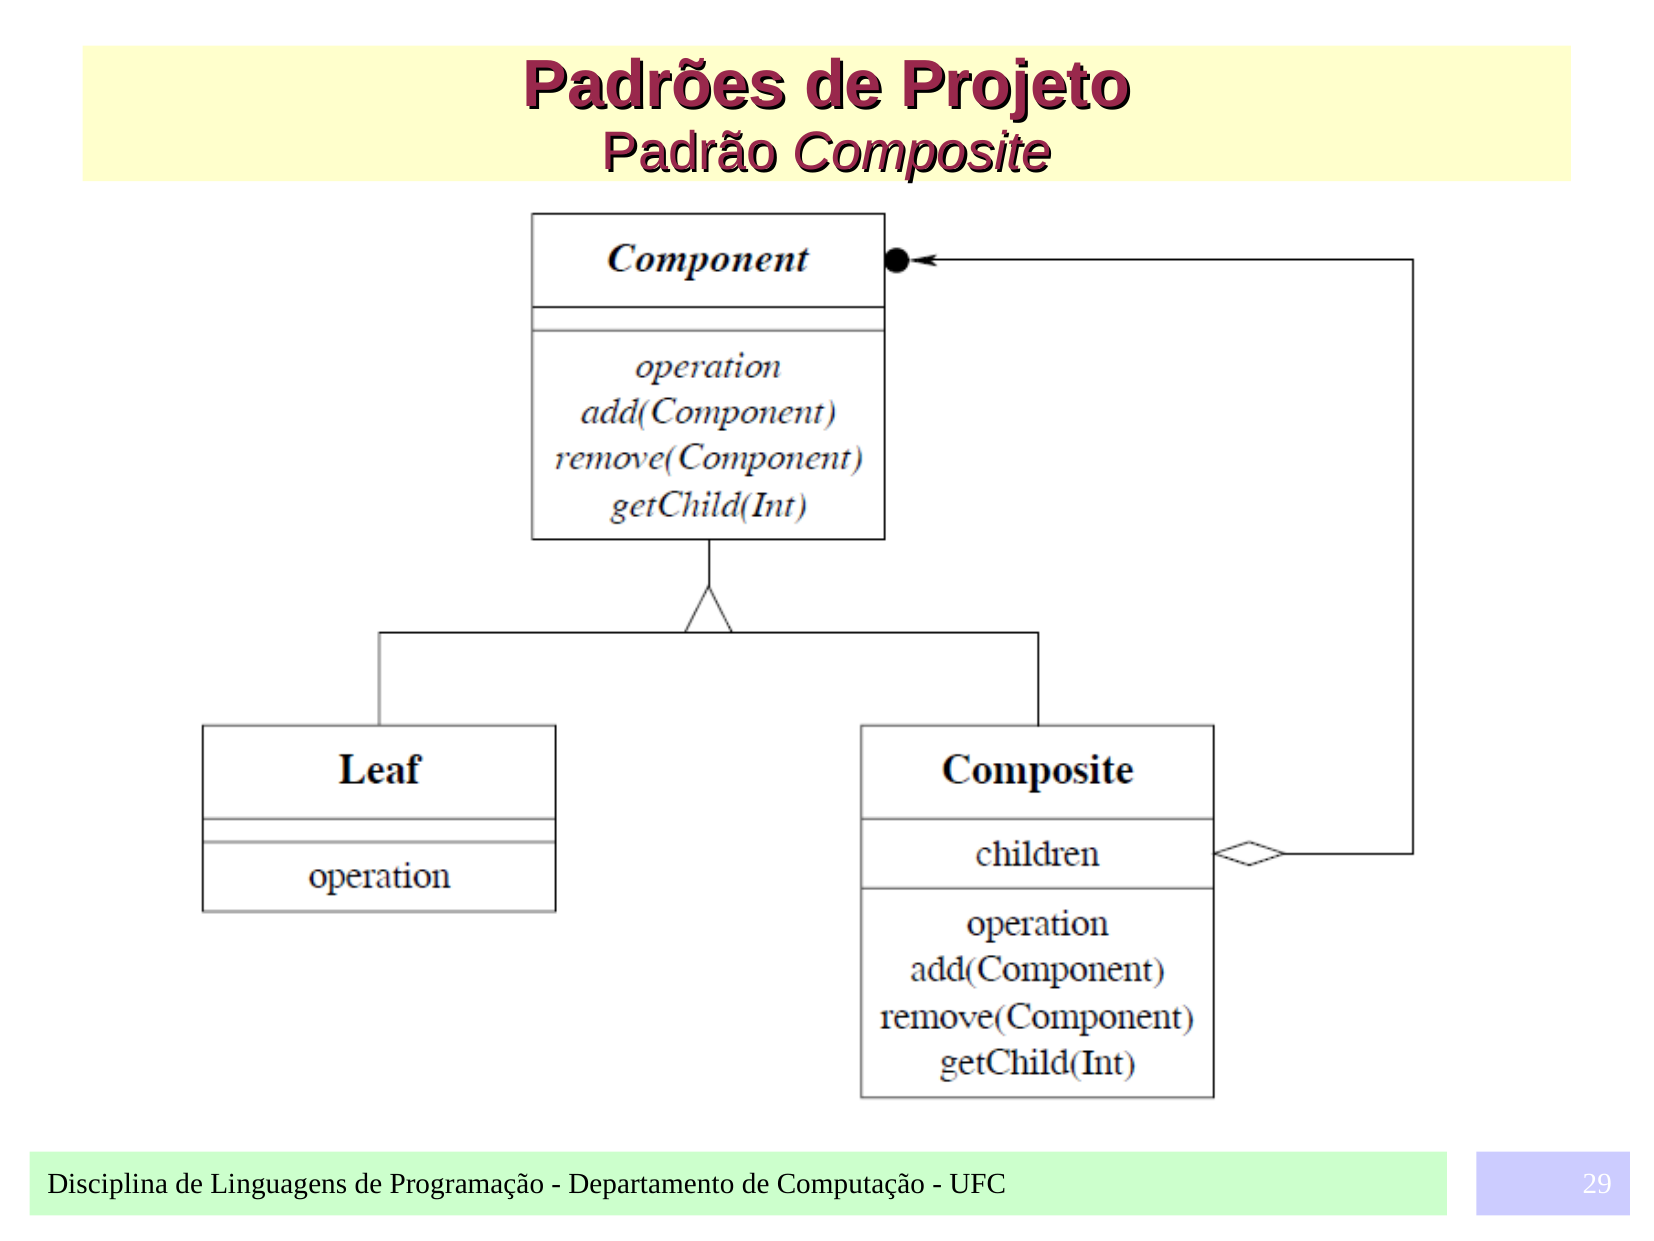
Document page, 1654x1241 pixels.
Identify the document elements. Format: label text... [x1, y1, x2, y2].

picture [195, 206, 1418, 1104]
title Padrões de Projeto Padrão Composite [82, 45, 1571, 182]
